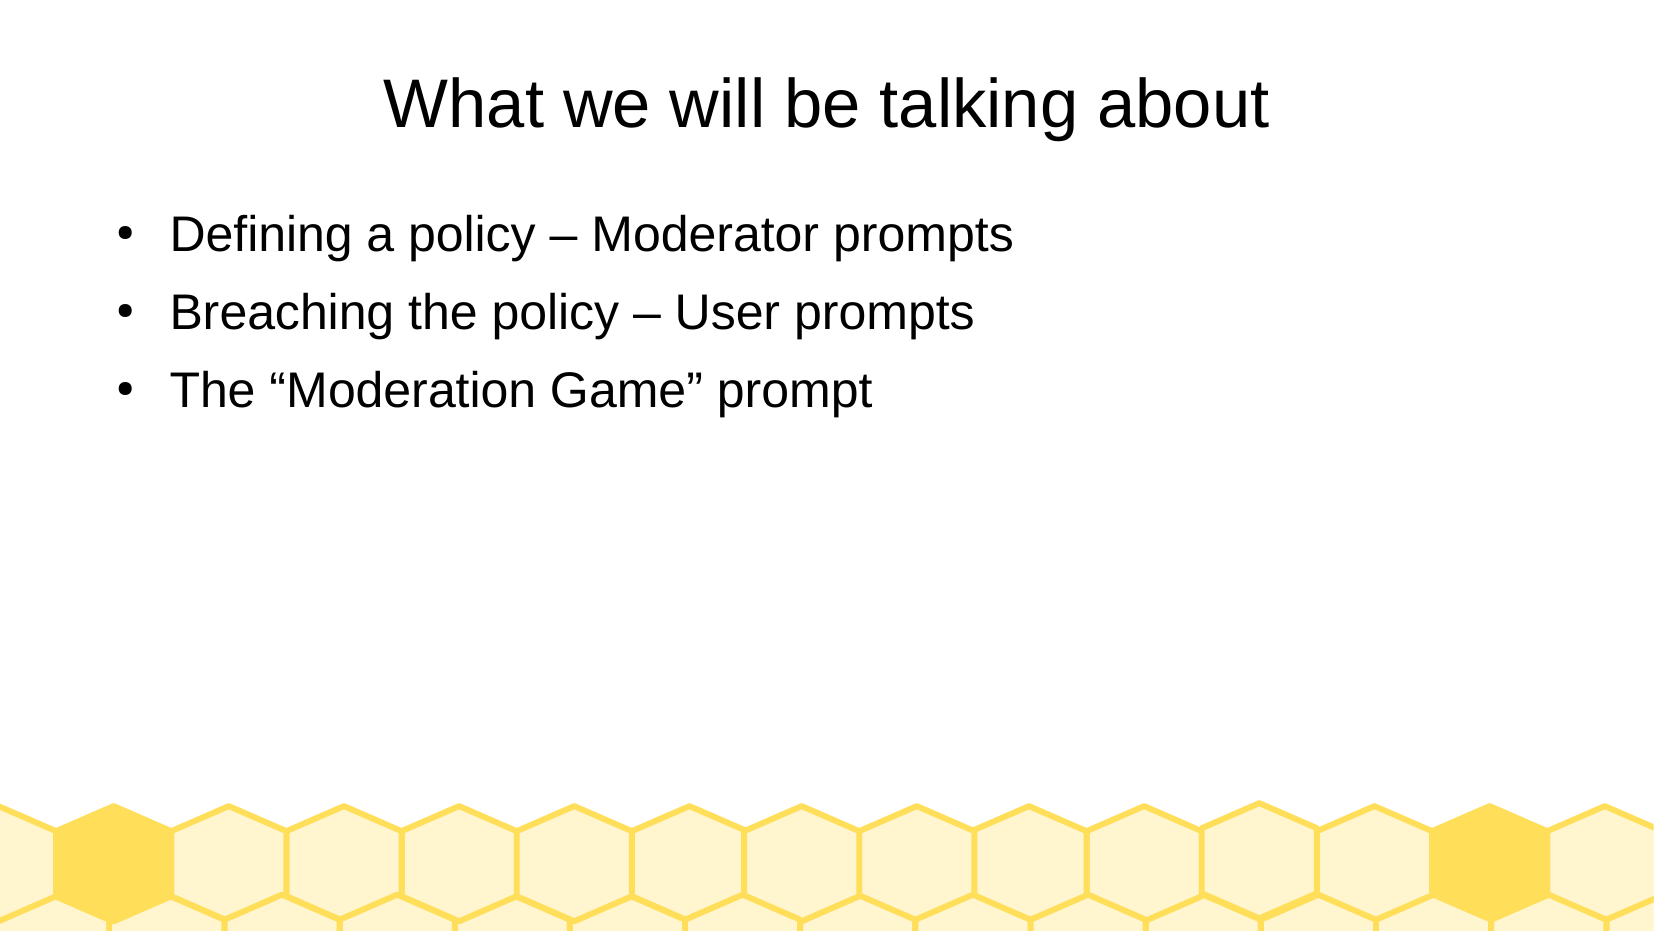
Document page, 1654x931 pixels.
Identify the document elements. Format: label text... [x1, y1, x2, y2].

list Defining a policy – Moderator prompts Breaching the policy – User prompts The “Moderation Game” prompt [98, 206, 1576, 739]
title What we will be talking about [88, 29, 1565, 178]
